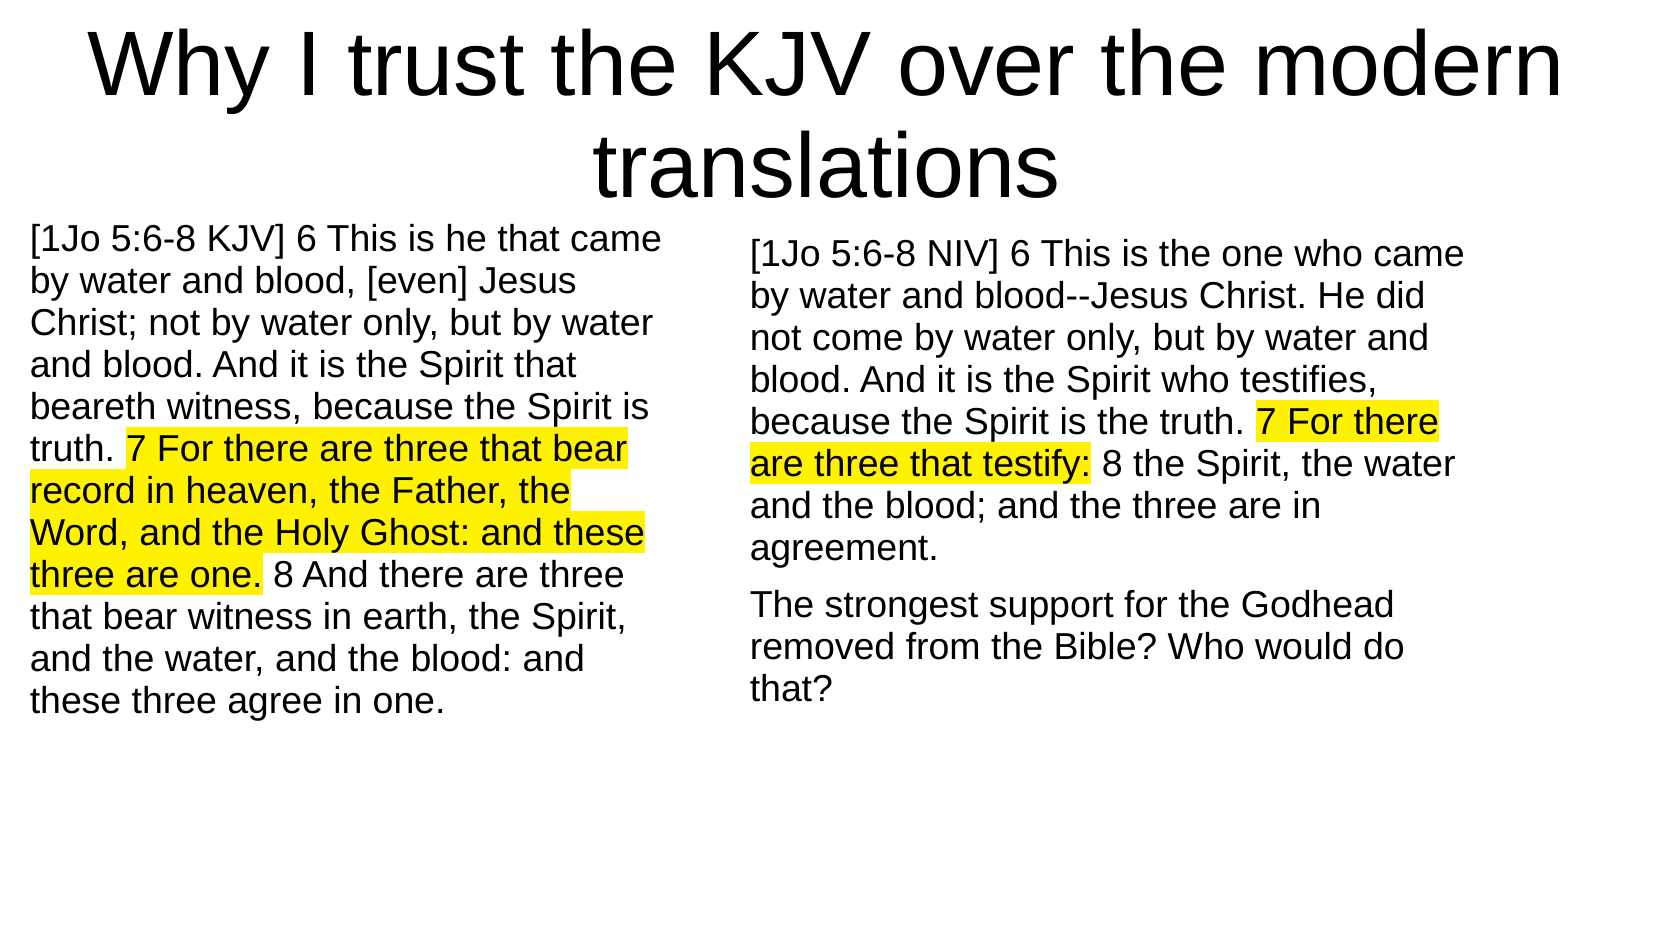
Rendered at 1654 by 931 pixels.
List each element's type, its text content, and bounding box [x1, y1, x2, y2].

text_box [1Jo 5:6-8 NIV] 6 This is the one who came by water and blood--Jesus Christ. He did not come by water only, but by water and blood. And it is the Spirit who testifies, because the Spirit is the truth. 7 For there are three that testify: 8 the Spirit, the water and the blood; and the three are in agreement. [735, 225, 1486, 576]
text_box [1Jo 5:6-8 KJV] 6 This is he that came by water and blood, [even] Jesus Christ; not by water only, but by water and blood. And it is the Spirit that beareth witness, because the Spirit is truth. 7 For there are three that bear record in heaven, the Father, the Word, and the Holy Ghost: and these three are one. 8 And there are three that bear witness in earth, the Spirit, and the water, and the blood: and these three agree in one. [15, 210, 691, 751]
title Why I trust the KJV over the modern translations [82, 12, 1571, 218]
text_box The strongest support for the Godhead removed from the Bible? Who would do that? [735, 575, 1456, 717]
